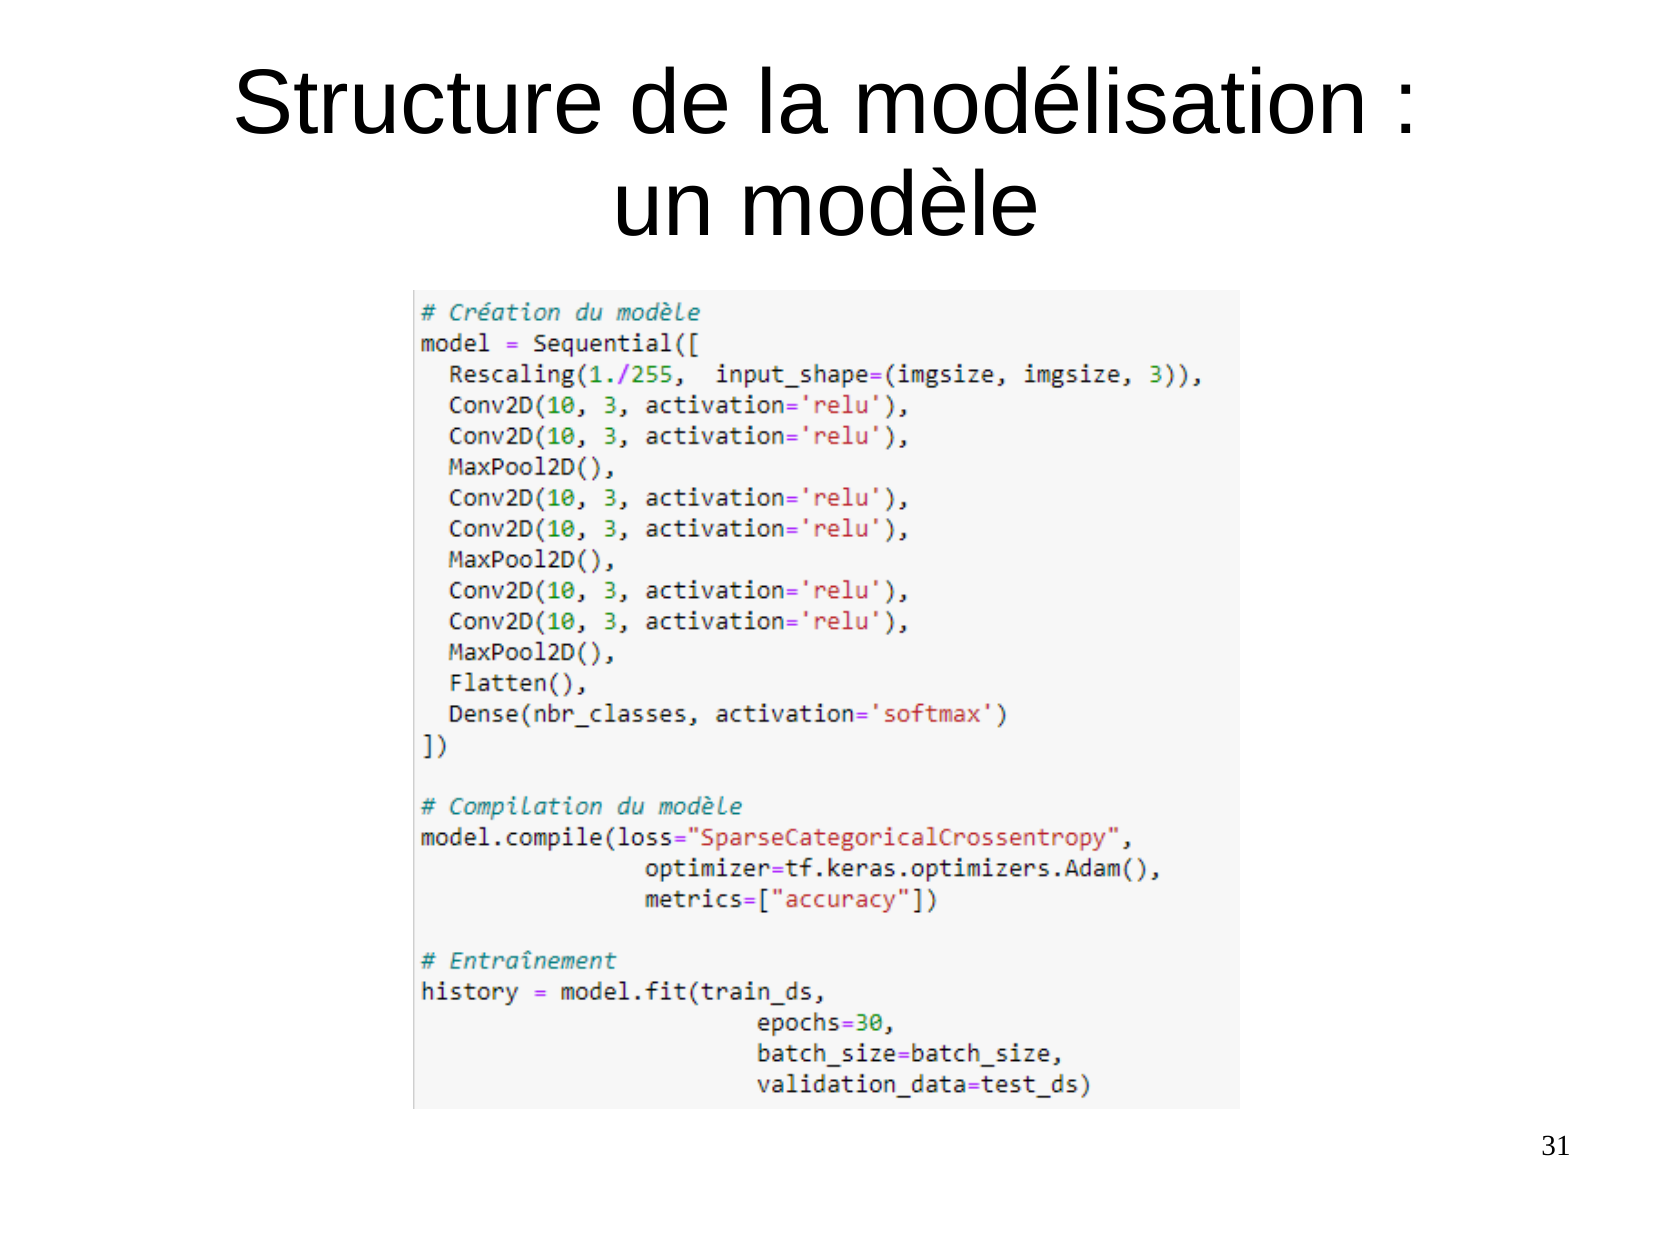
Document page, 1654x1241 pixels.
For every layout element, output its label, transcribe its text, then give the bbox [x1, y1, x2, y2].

picture [413, 290, 1240, 1109]
title Structure de la modélisation : un modèle [82, 49, 1571, 257]
